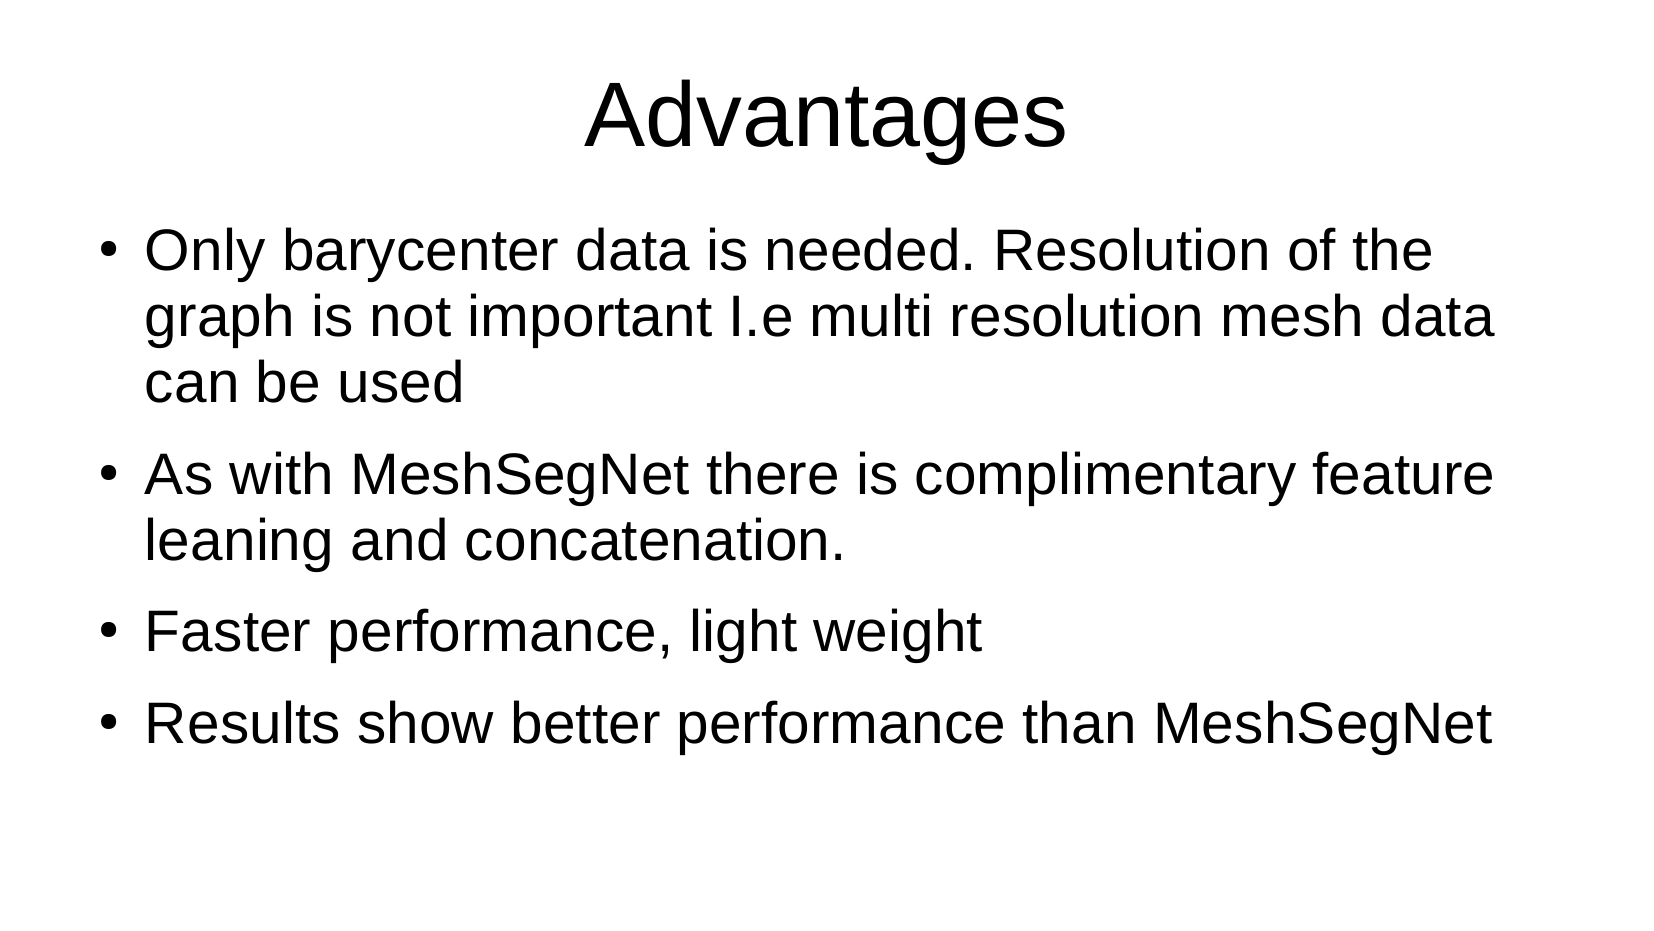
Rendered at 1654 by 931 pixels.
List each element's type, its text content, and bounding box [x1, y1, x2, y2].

title Advantages [82, 37, 1571, 193]
list Only barycenter data is needed. Resolution of the graph is not important I.e multi resolution mesh data can be used As with MeshSegNet there is complimentary feature leaning and concatenation. Faster performance, light weight Results show better performance than MeshSegNet [82, 217, 1571, 758]
